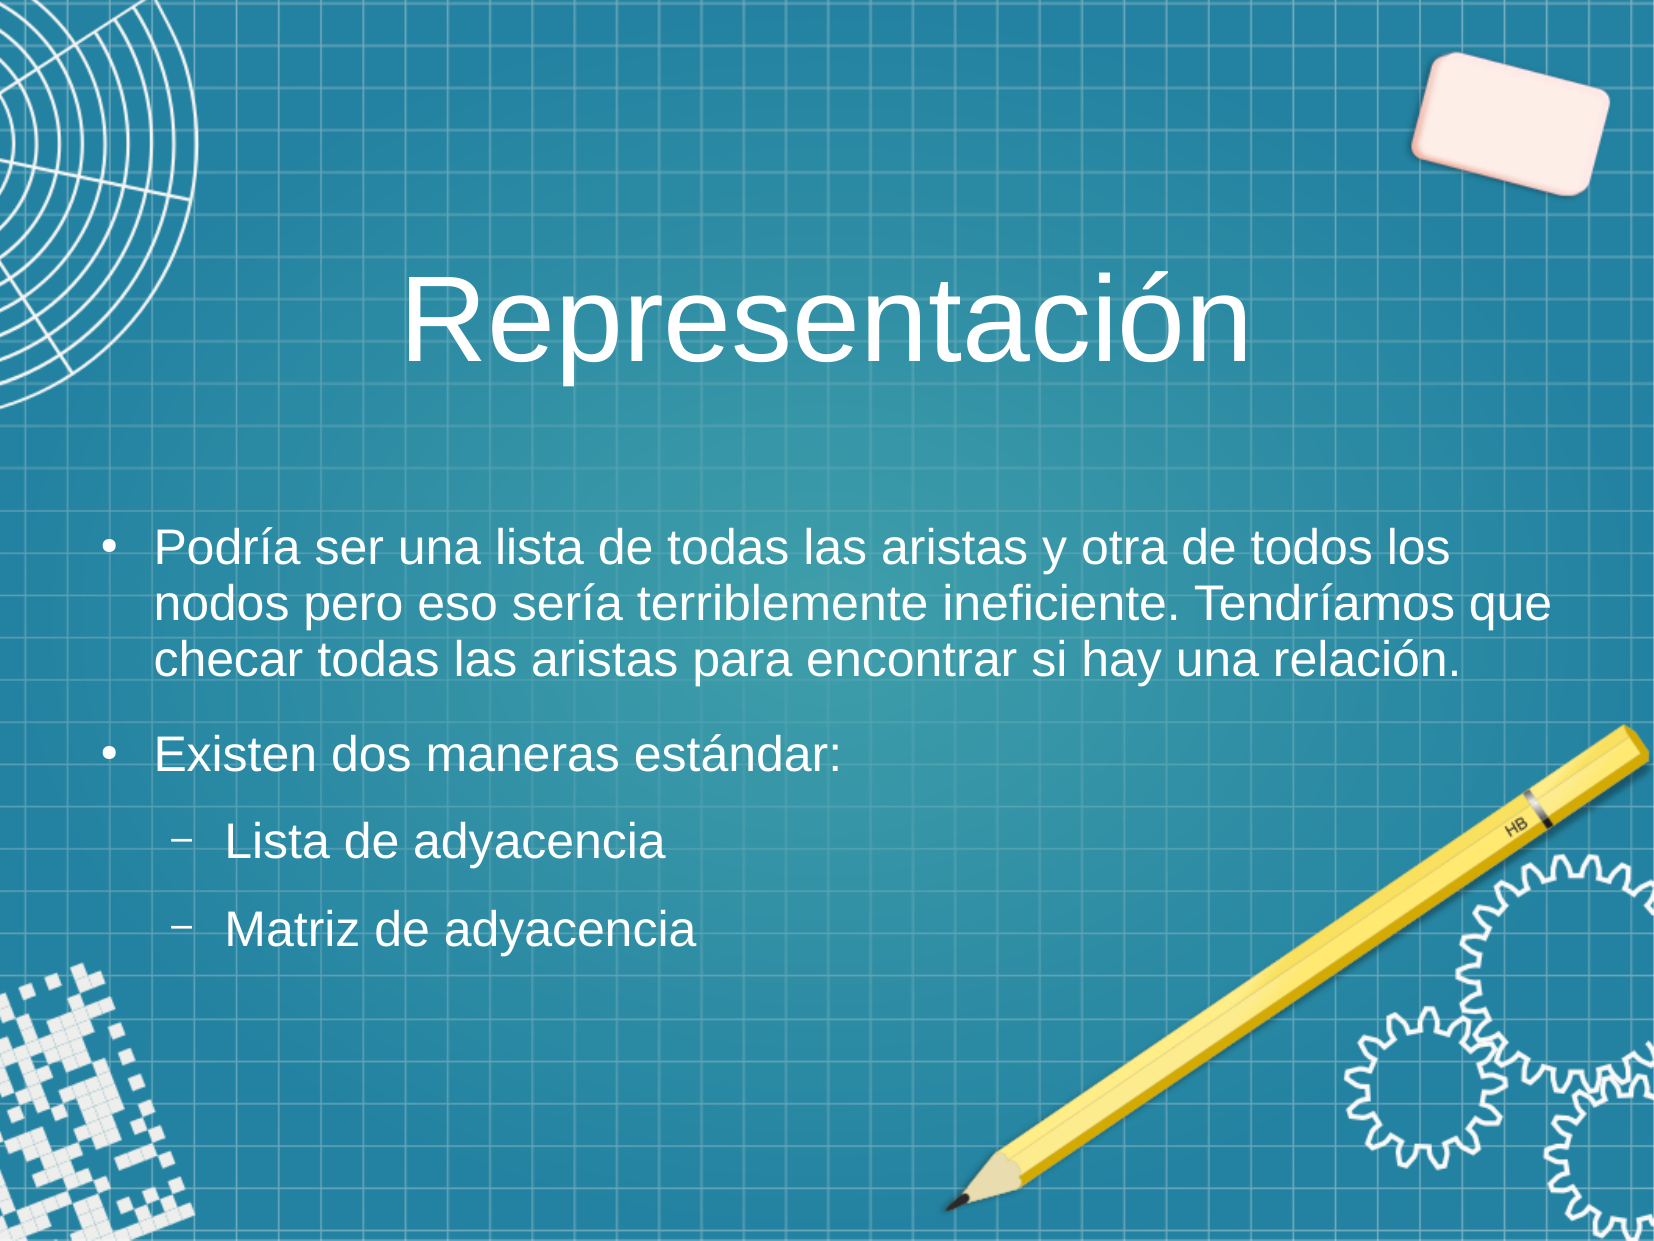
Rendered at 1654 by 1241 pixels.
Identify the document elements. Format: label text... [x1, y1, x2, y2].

list Podría ser una lista de todas las aristas y otra de todos los nodos pero eso sería terriblemente ineficiente. Tendríamos que checar todas las aristas para encontrar si hay una relación. Existen dos maneras estándar: Lista de adyacencia Matriz de adyacencia [82, 519, 1571, 1123]
title Representación [82, 177, 1571, 461]
picture [0, 0, 1654, 1241]
